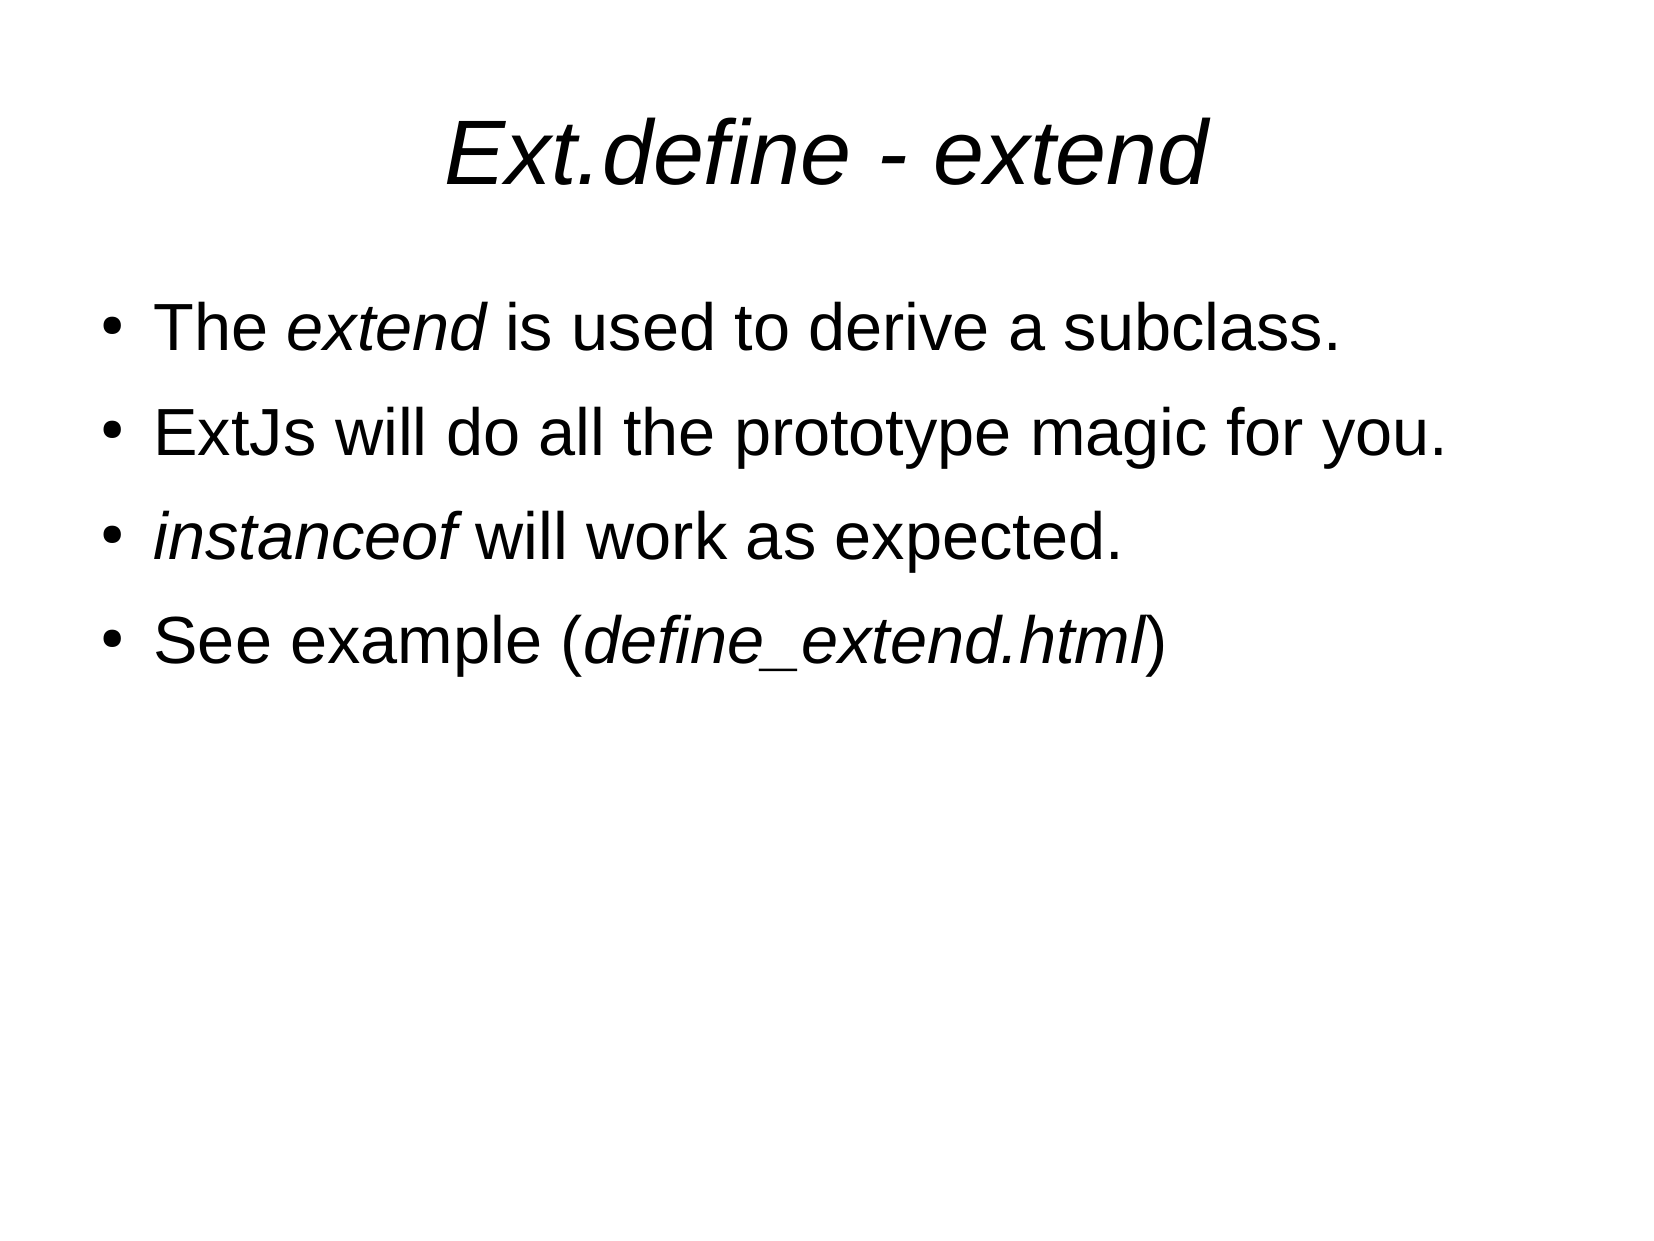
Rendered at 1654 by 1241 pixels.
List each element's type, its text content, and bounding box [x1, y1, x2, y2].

title Ext.define - extend [82, 49, 1571, 257]
list The extend is used to derive a subclass. ExtJs will do all the prototype magic for you. instanceof will work as expected. See example (define_extend.html) [82, 290, 1538, 1010]
